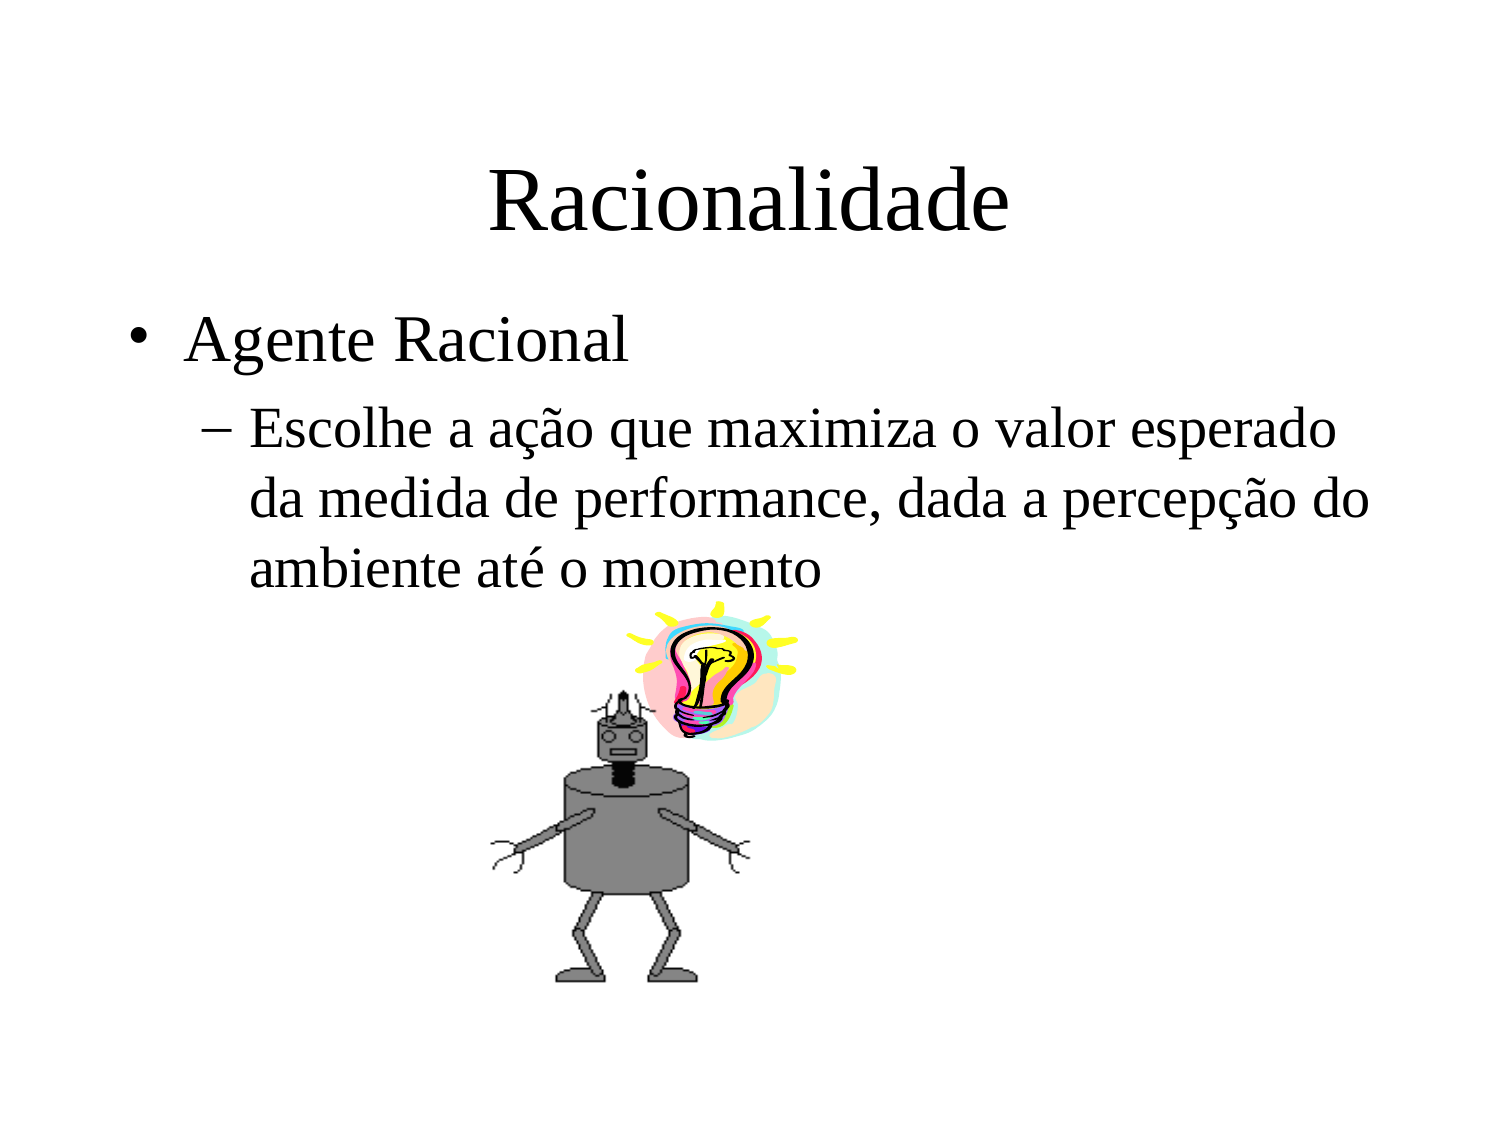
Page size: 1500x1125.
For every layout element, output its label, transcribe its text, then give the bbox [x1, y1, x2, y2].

picture [487, 600, 801, 988]
list Agente Racional Escolhe a ação que maximiza o valor esperado da medida de performance, dada a percepção do ambiente até o momento [112, 287, 1388, 692]
title Racionalidade [112, 99, 1388, 287]
